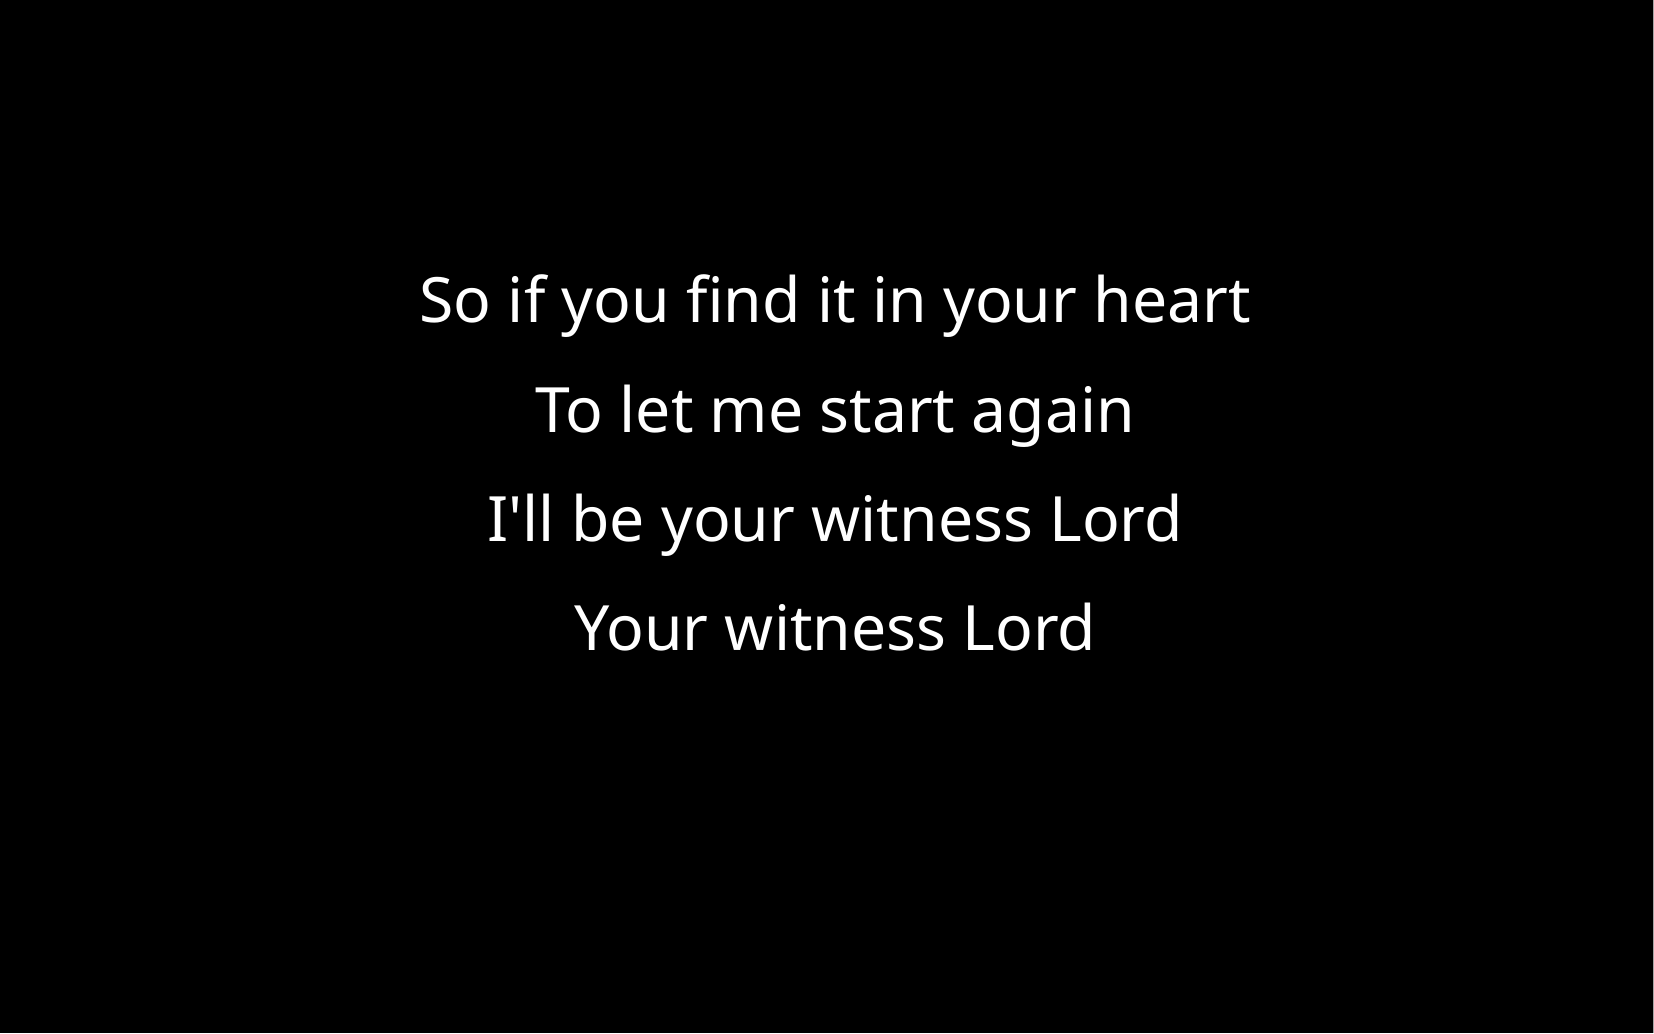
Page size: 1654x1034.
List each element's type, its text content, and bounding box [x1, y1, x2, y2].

list So if you find it in your heart To let me start again I'll be your witness Lord Your witness Lord [0, 255, 1654, 1024]
